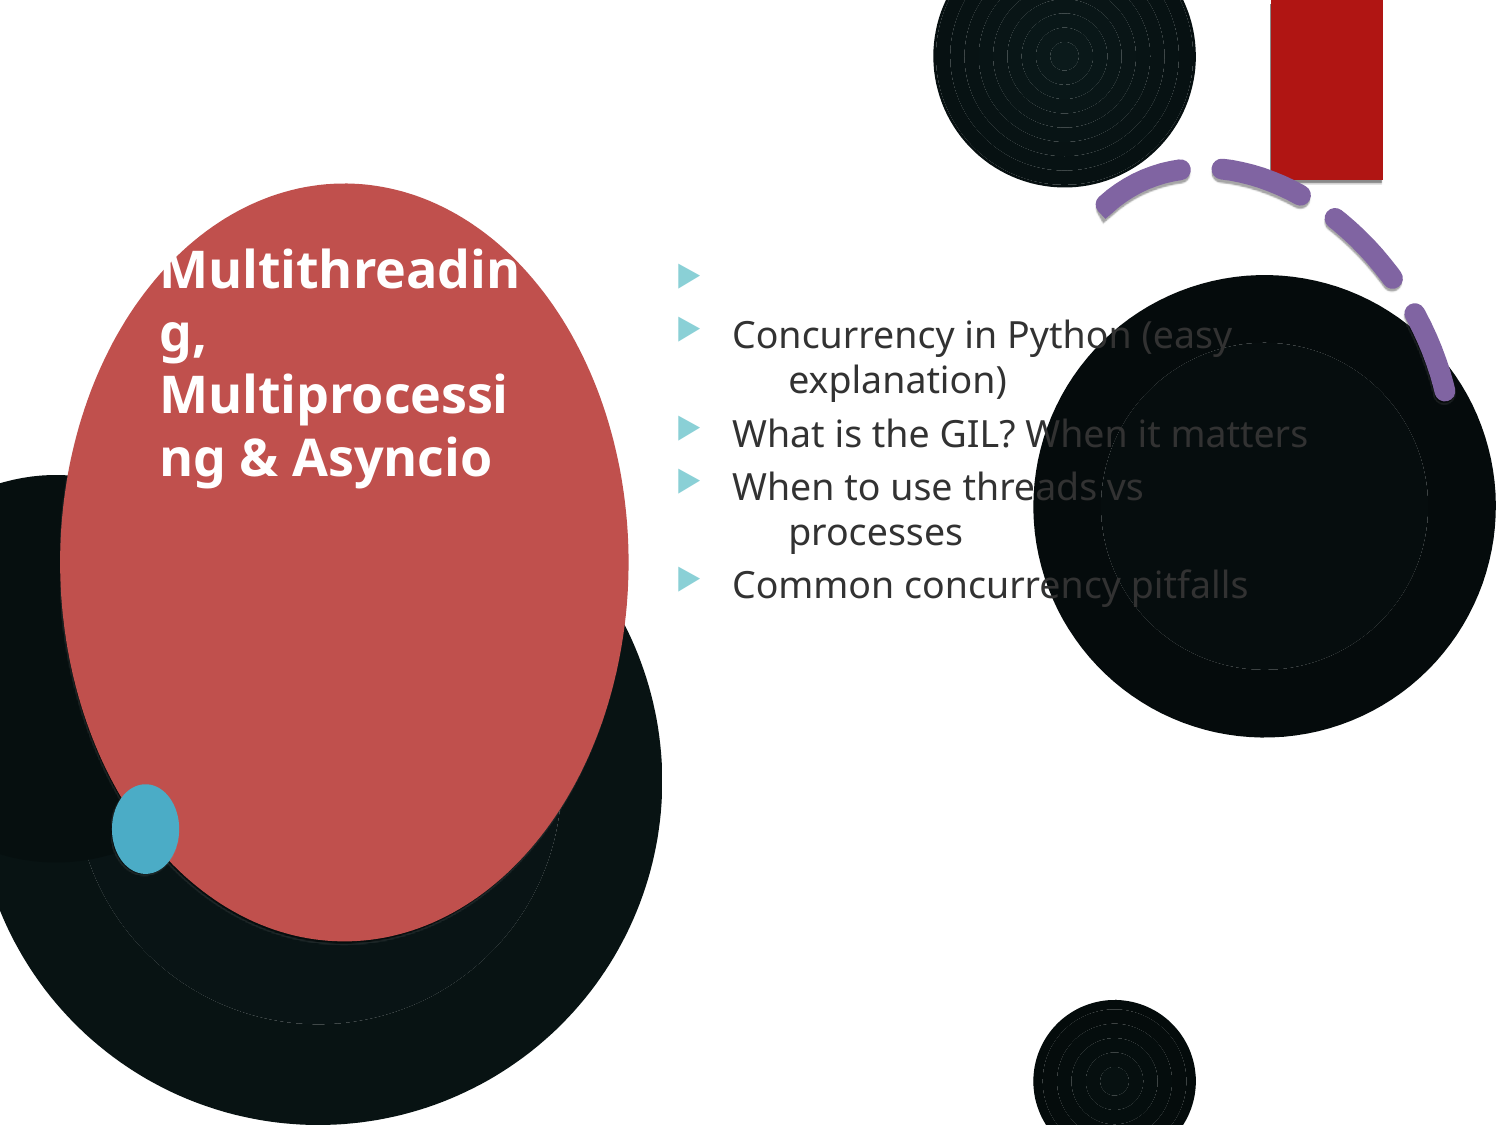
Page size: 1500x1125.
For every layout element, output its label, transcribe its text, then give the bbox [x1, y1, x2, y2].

text_box [60, 293, 180, 874]
list Concurrency in Python (easy explanation) What is the GIL? When it matters When to use threads vs processes Common concurrency pitfalls [660, 250, 1342, 896]
title Multithreading, Multiprocessing & Asyncio [144, 229, 543, 896]
text_box [209, 896, 480, 942]
text_box [543, 291, 629, 834]
text_box [209, 183, 480, 229]
